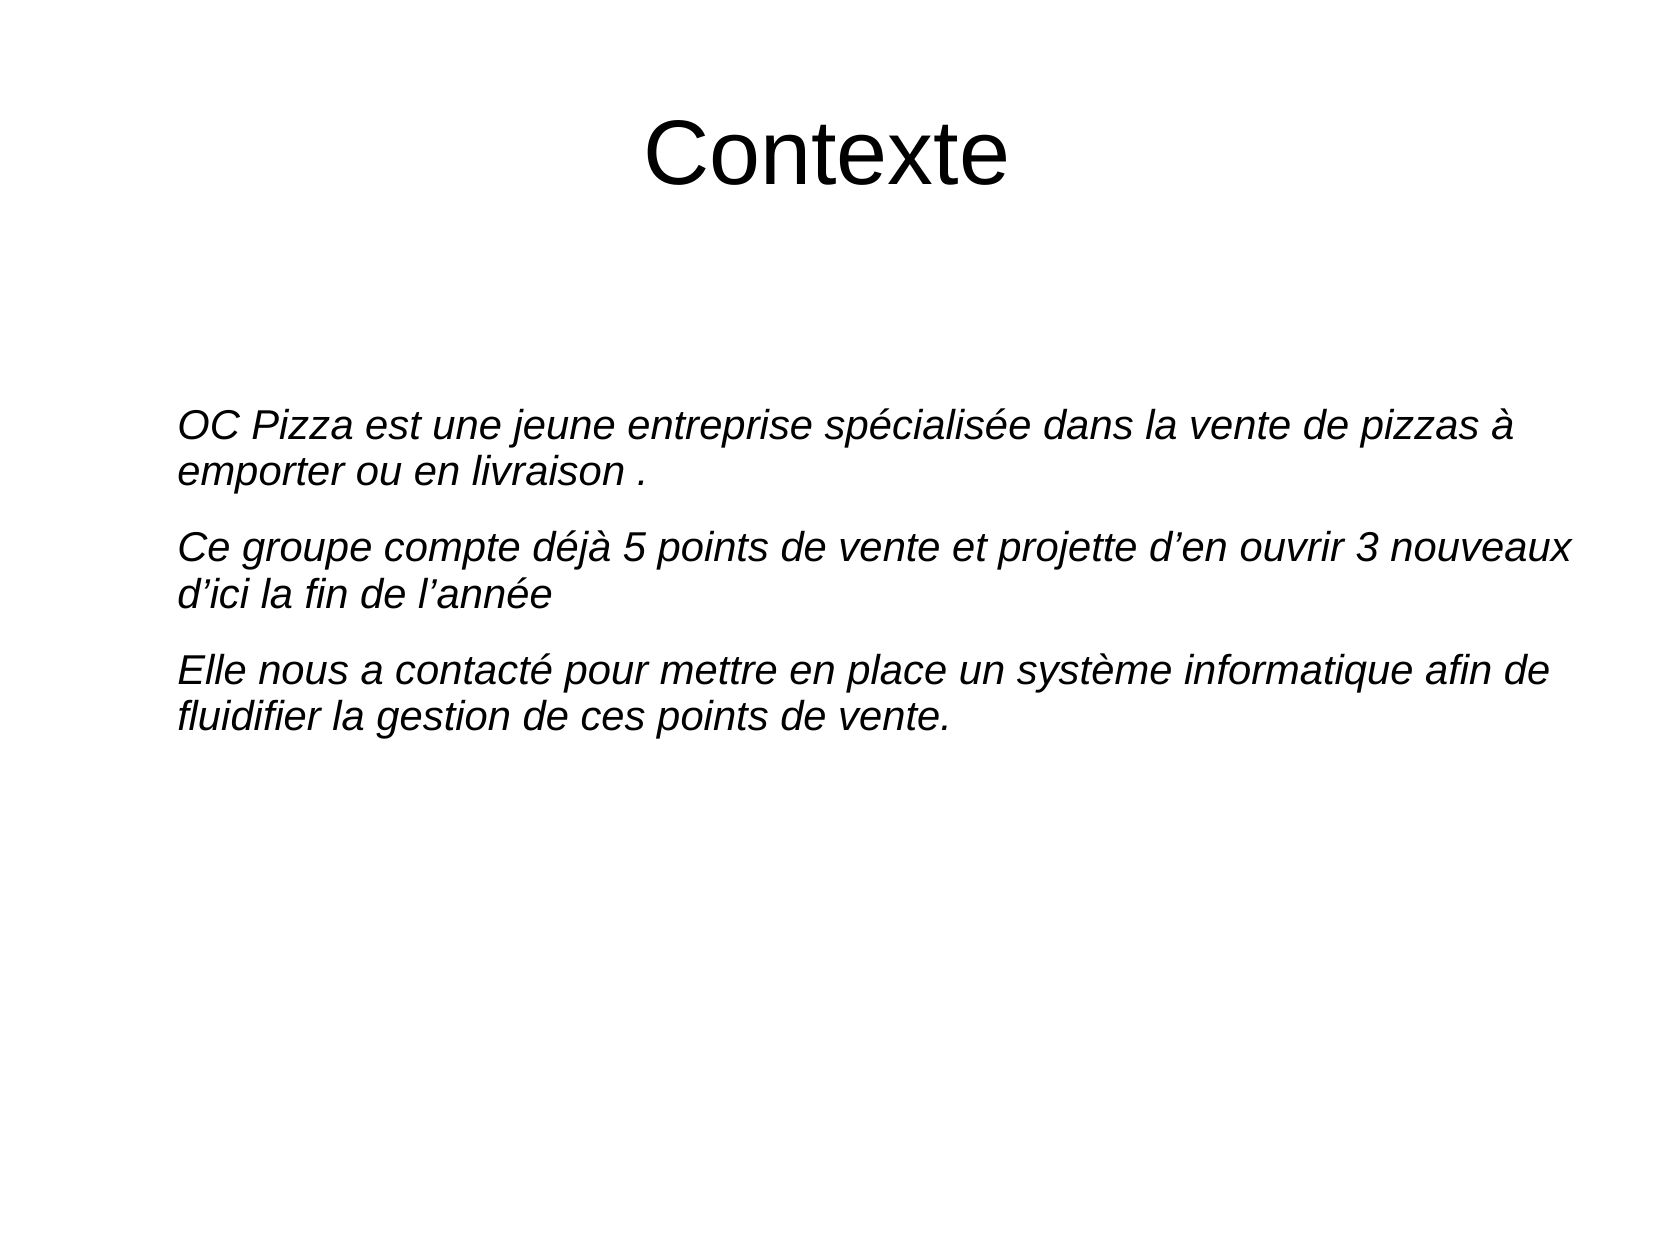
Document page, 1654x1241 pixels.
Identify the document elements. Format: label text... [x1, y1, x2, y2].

title Contexte [82, 49, 1571, 257]
list OC Pizza est une jeune entreprise spécialisée dans la vente de pizzas à emporter ou en livraison . Ce groupe compte déjà 5 points de vente et projette d’en ouvrir 3 nouveaux d’ici la fin de l’année Elle nous a contacté pour mettre en place un système informatique afin de fluidifier la gestion de ces points de vente. [106, 401, 1595, 1121]
